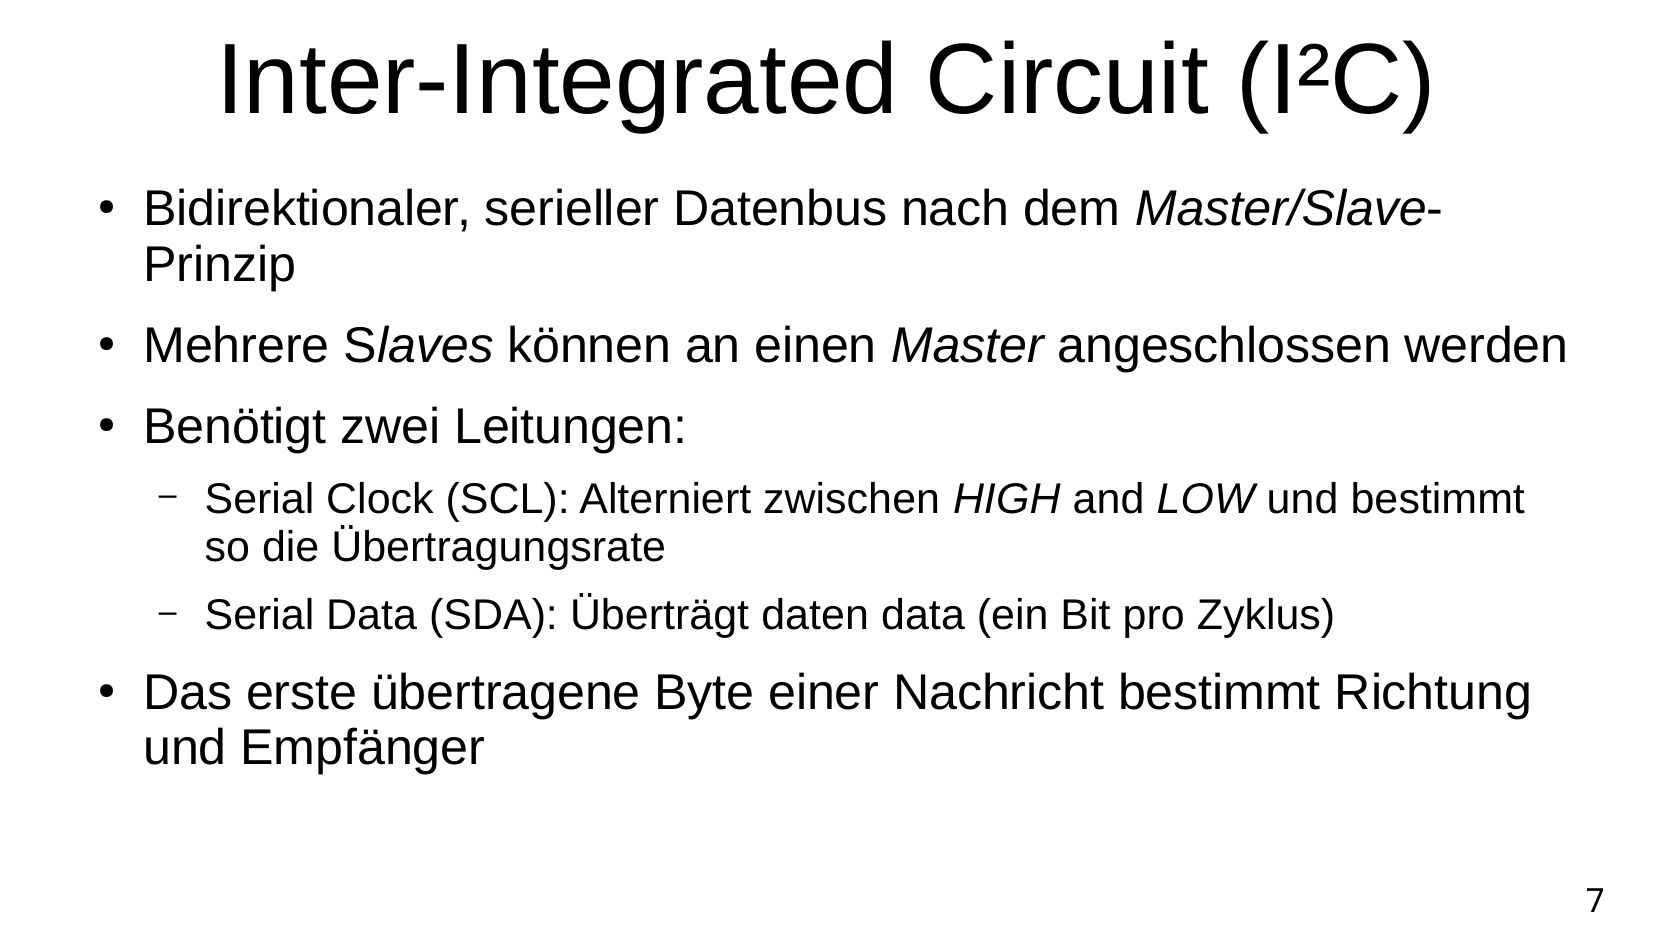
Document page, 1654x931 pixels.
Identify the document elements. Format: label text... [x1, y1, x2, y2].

list Bidirektionaler, serieller Datenbus nach dem Master/Slave-Prinzip Mehrere Slaves können an einen Master angeschlossen werden Benötigt zwei Leitungen: Serial Clock (SCL): Alterniert zwischen HIGH and LOW und bestimmt so die Übertragungsrate Serial Data (SDA): Überträgt daten data (ein Bit pro Zyklus) Das erste übertragene Byte einer Nachricht bestimmt Richtung und Empfänger [82, 180, 1571, 811]
title Inter-Integrated Circuit (I²C) [82, 1, 1571, 157]
